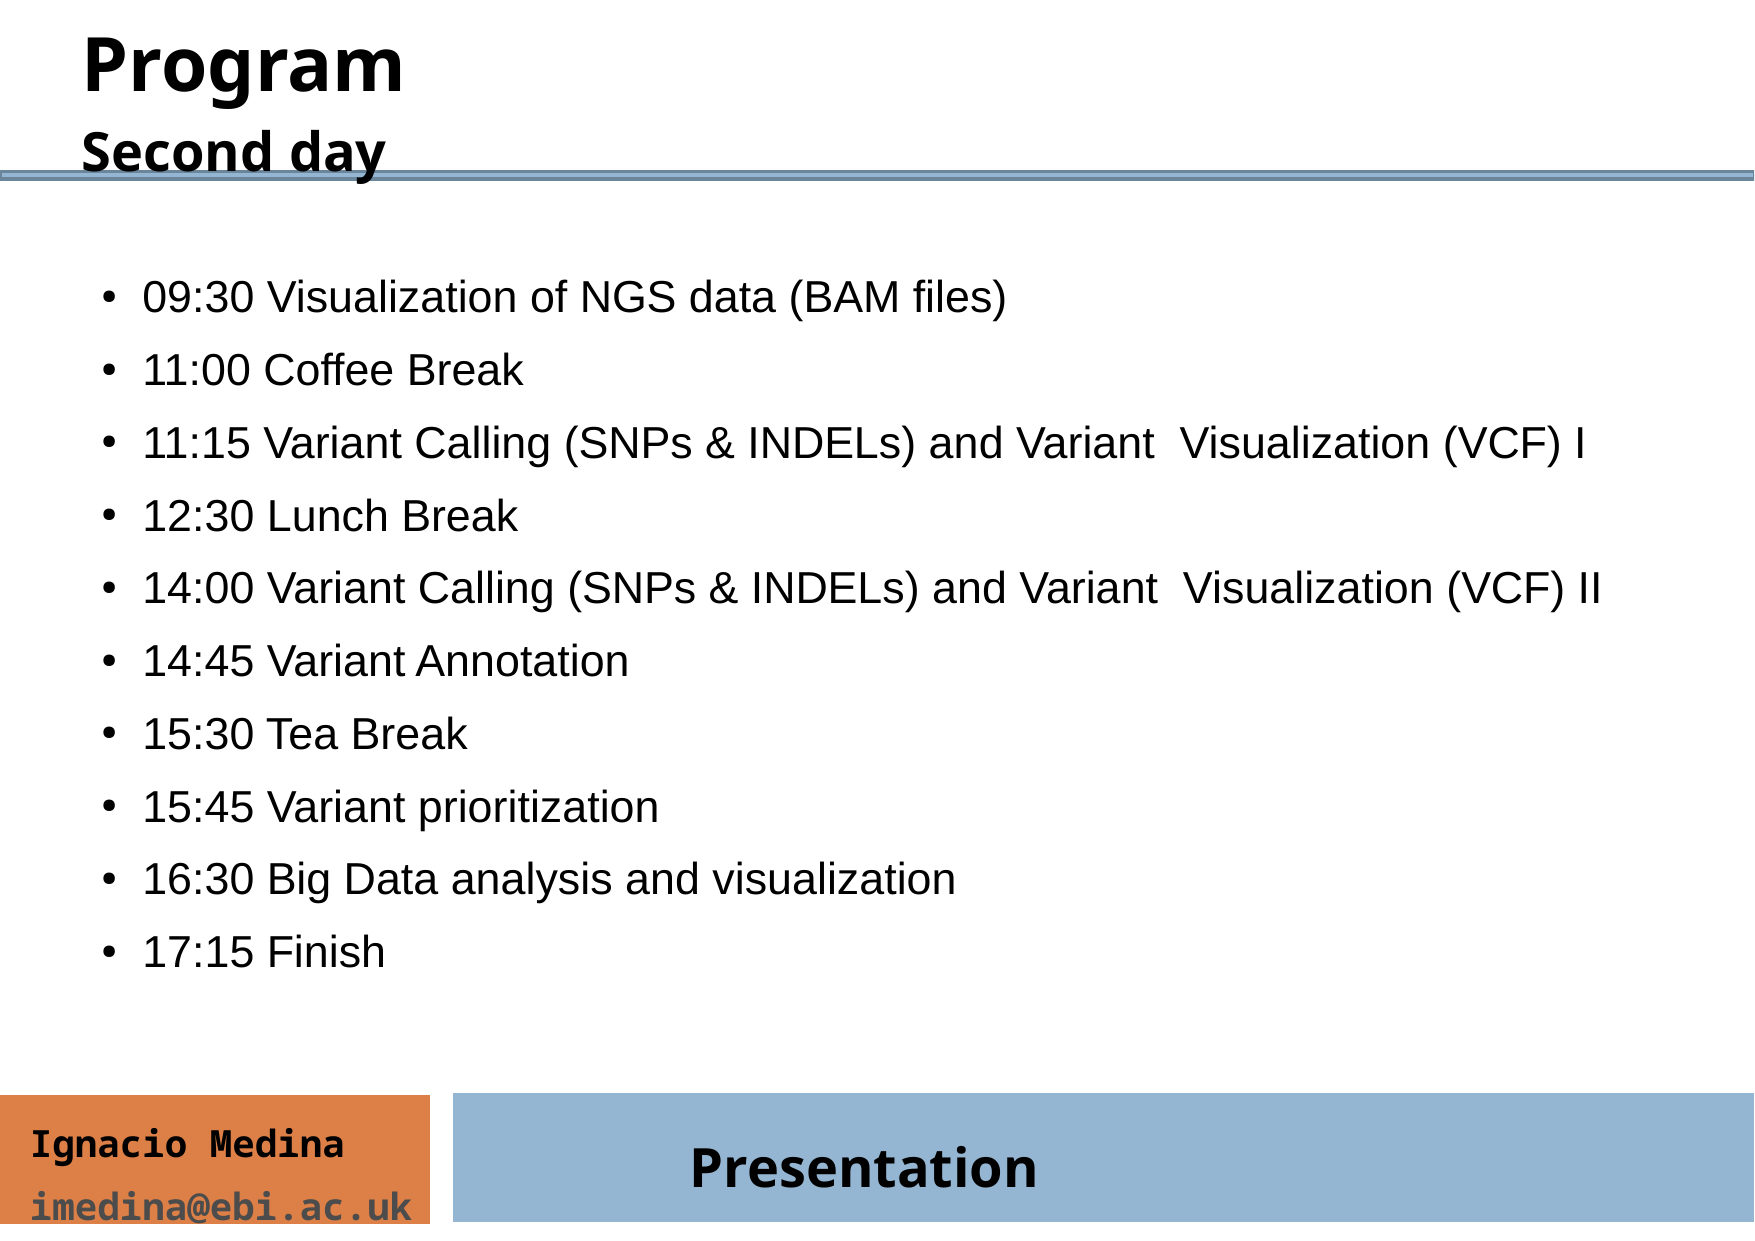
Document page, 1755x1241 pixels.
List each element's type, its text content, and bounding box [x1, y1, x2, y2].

text_box Program Second day [67, 3, 1688, 169]
text_box Ignacio Medina imedina@ebi.ac.uk [15, 1110, 436, 1224]
text_box [371, 171, 1754, 179]
list 09:30 Visualization of NGS data (BAM files) 11:00 Coffee Break 11:15 Variant Calling (SNPs & INDELs) and Variant Visualization (VCF) I 12:30 Lunch Break 14:00 Variant Calling (SNPs & INDELs) and Variant Visualization (VCF) II 14:45 Variant Annotation 15:30 Tea Break 15:45 Variant prioritization 16:30 Big Data analysis and visualization 17:15 Finish [87, 272, 1632, 992]
text_box Presentation [675, 1122, 1726, 1201]
text_box [0, 171, 367, 179]
